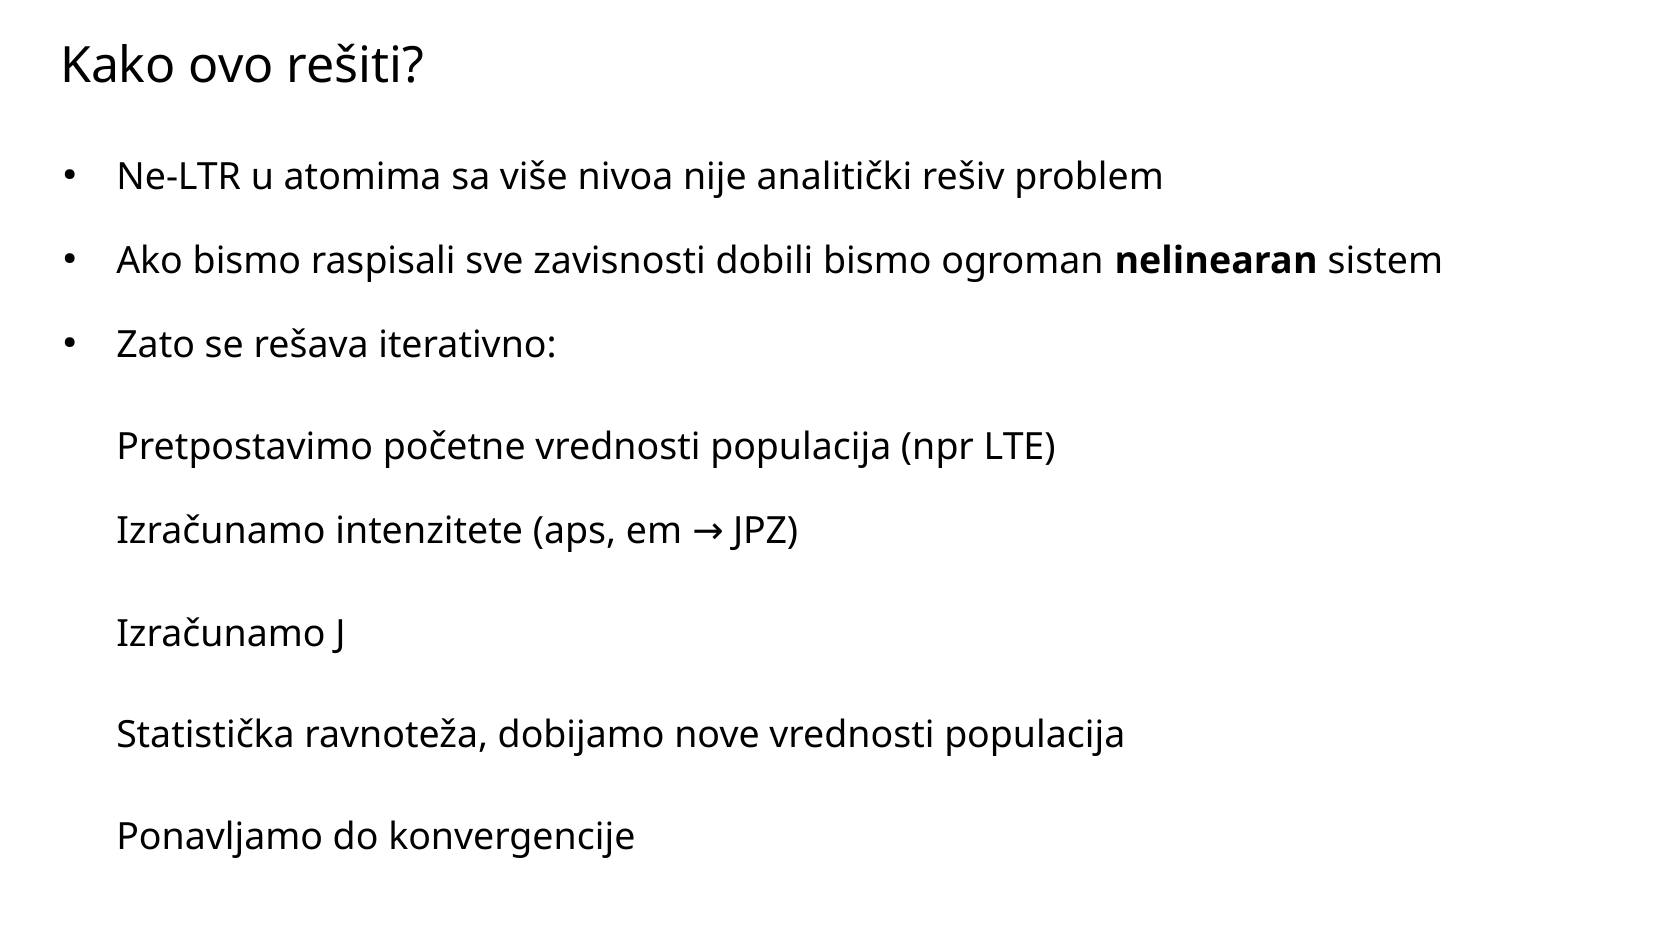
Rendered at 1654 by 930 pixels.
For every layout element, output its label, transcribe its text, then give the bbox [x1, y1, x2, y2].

list Ne-LTR u atomima sa više nivoa nije analitički rešiv problem Ako bismo raspisali sve zavisnosti dobili bismo ogroman nelinearan sistem Zato se rešava iterativno: Pretpostavimo početne vrednosti populacija (npr LTE) Izračunamo intenzitete (aps, em → JPZ) Izračunamo J Statistička ravnoteža, dobijamo nove vrednosti populacija Ponavljamo do konvergencije [45, 149, 1635, 880]
title Kako ovo rešiti? [59, 13, 1648, 113]
